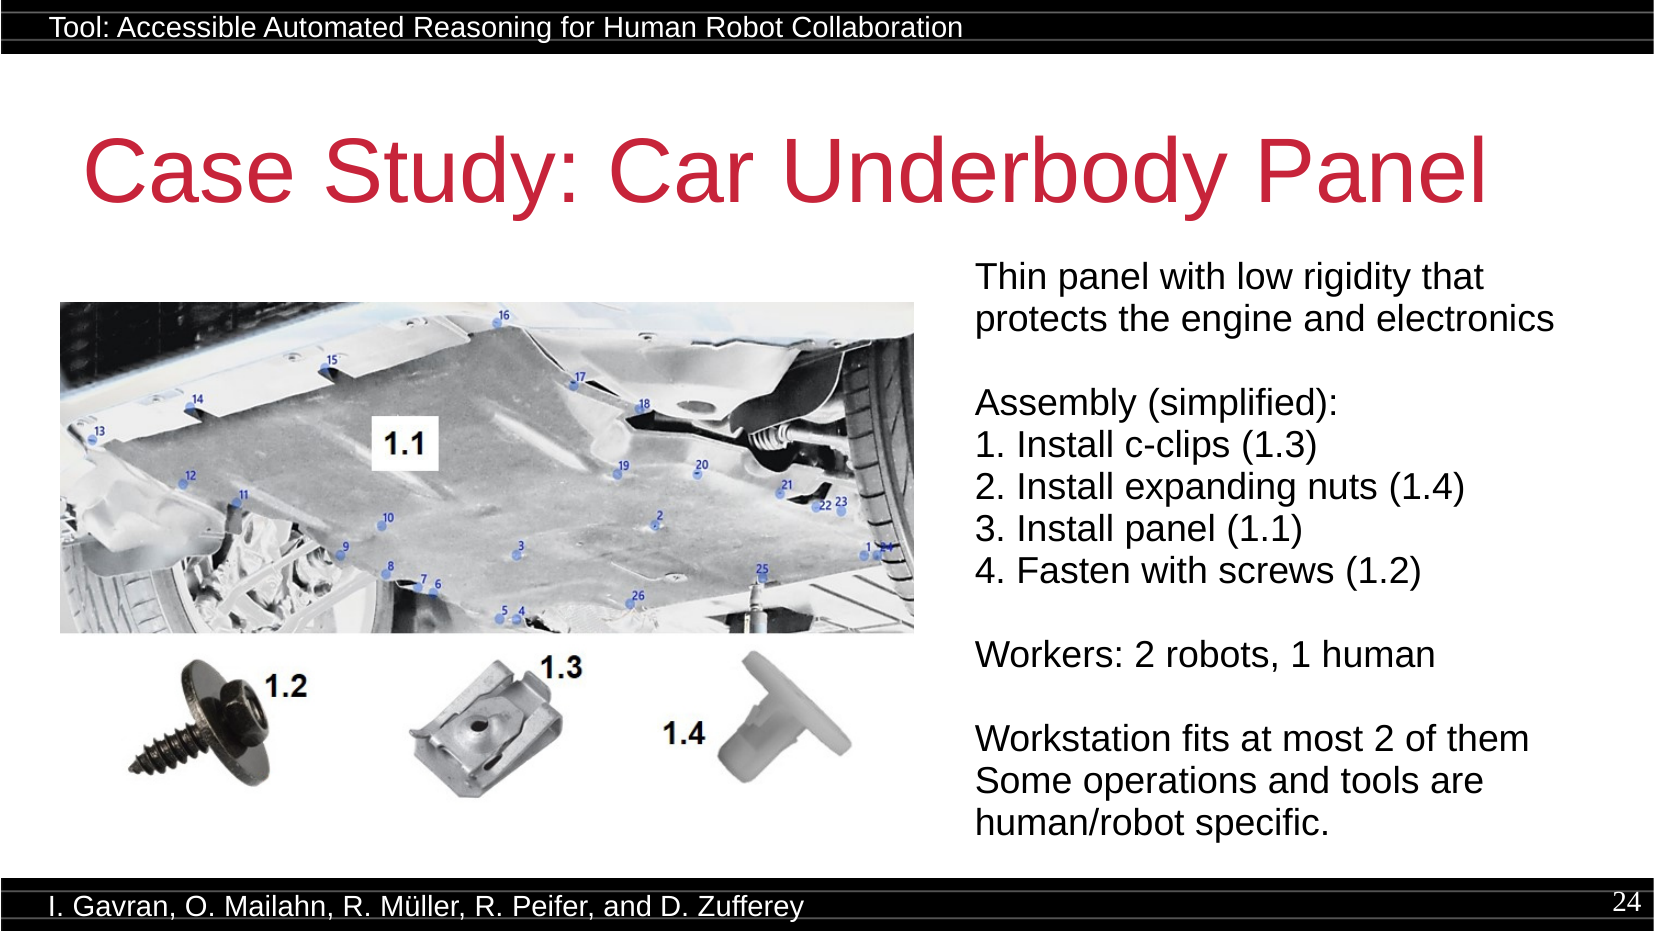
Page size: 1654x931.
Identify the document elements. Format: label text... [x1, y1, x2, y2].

text_box Thin panel with low rigidity that protects the engine and electronics Assembly (simplified): 1. Install c-clips (1.3) 2. Install expanding nuts (1.4) 3. Install panel (1.1) 4. Fasten with screws (1.2) Workers: 2 robots, 1 human Workstation fits at most 2 of them Some operations and tools are human/robot specific. [960, 248, 1576, 851]
text_box Tool: Accessible Automated Reasoning for Human Robot Collaboration [33, 4, 980, 52]
picture [1, 878, 1654, 931]
title Case Study: Car Underbody Panel [82, 92, 1571, 249]
picture [60, 302, 914, 811]
text_box I. Gavran, O. Mailahn, R. Müller, R. Peifer, and D. Zufferey [33, 882, 821, 931]
picture [1, 0, 1654, 54]
